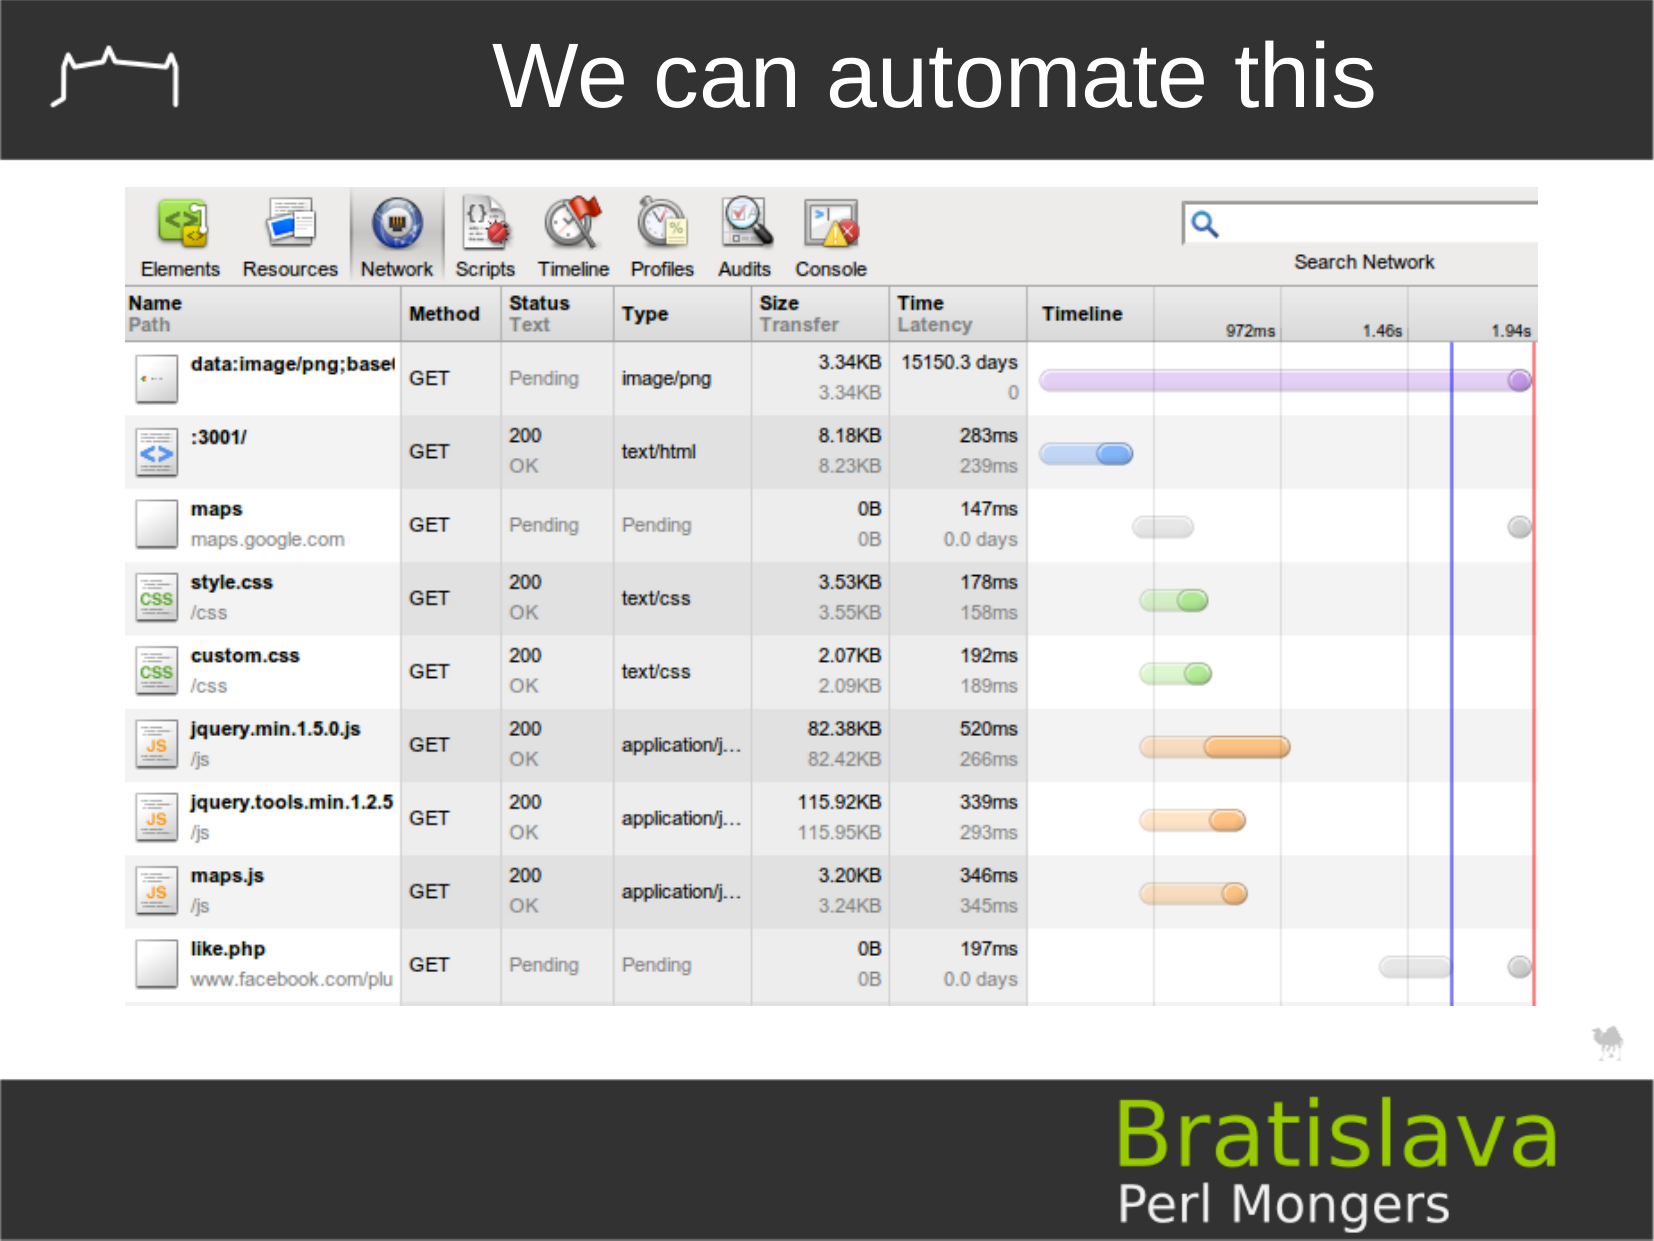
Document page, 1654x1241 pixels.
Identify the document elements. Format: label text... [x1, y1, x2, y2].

picture [0, 0, 1654, 1241]
title We can automate this [193, 24, 1645, 128]
